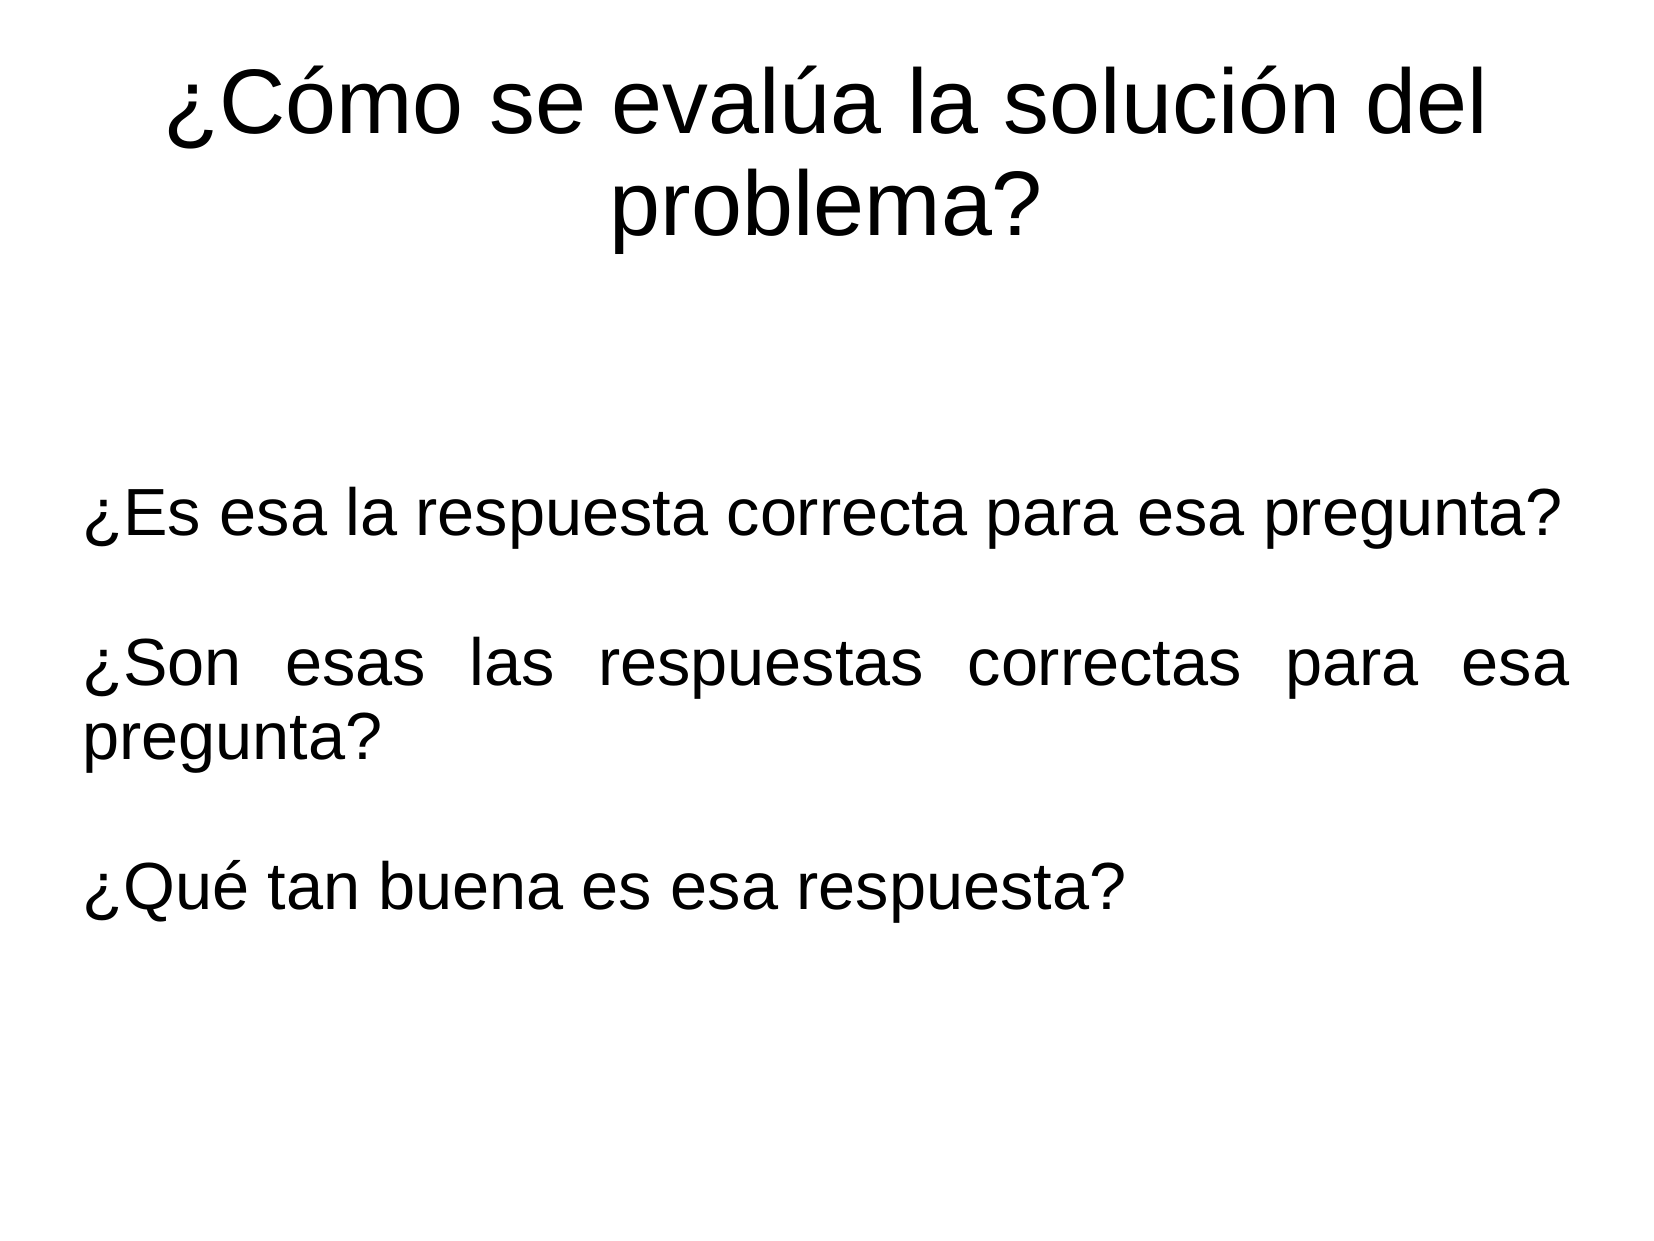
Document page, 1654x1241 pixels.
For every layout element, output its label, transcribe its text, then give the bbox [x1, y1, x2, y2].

title ¿Cómo se evalúa la solución del problema? [82, 49, 1571, 257]
subtitle ¿Es esa la respuesta correcta para esa pregunta? ¿Son esas las respuestas correctas para esa pregunta? ¿Qué tan buena es esa respuesta? [82, 290, 1571, 1109]
